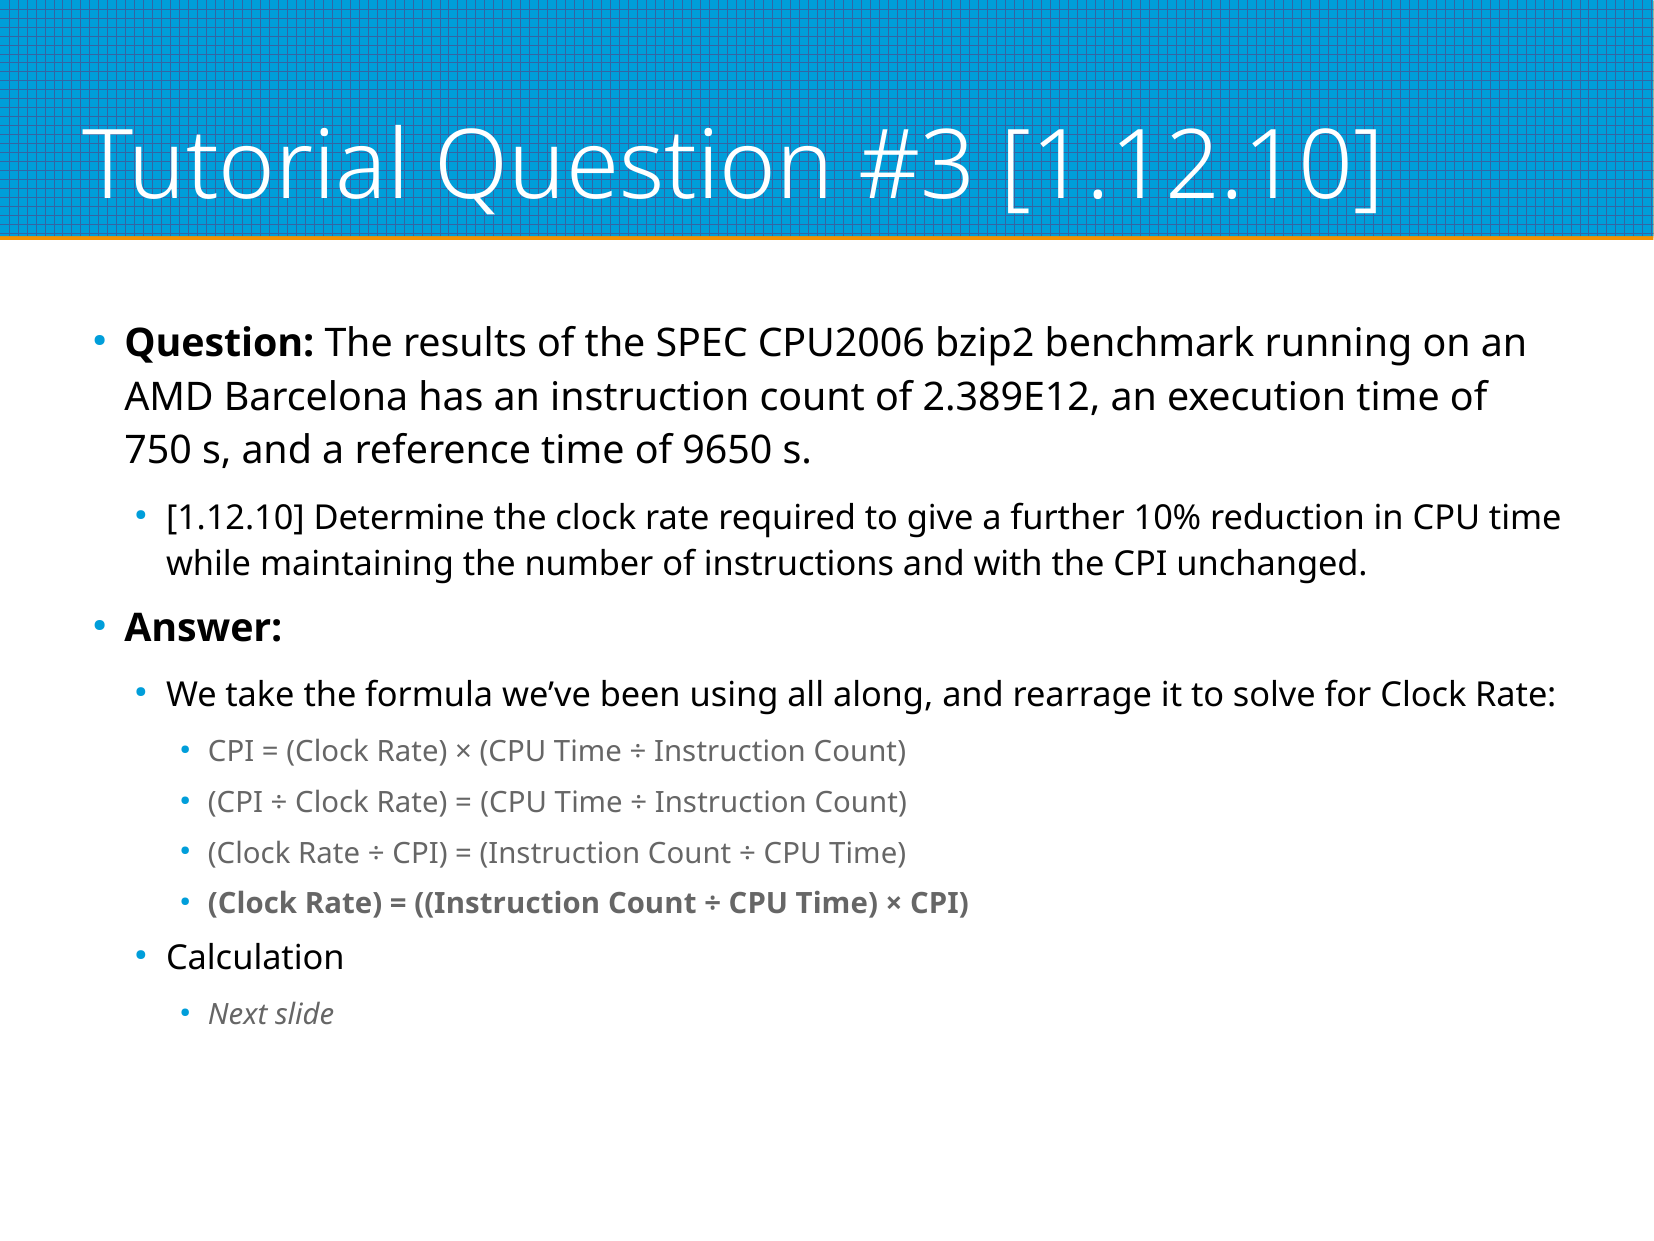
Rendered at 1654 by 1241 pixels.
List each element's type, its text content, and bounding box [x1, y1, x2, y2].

list Question: The results of the SPEC CPU2006 bzip2 benchmark running on an AMD Barcelona has an instruction count of 2.389E12, an execution time of 750 s, and a reference time of 9650 s. [1.12.10] Determine the clock rate required to give a further 10% reduction in CPU time while maintaining the number of instructions and with the CPI unchanged. Answer: We take the formula we’ve been using all along, and rearrage it to solve for Clock Rate: CPI = (Clock Rate) × (CPU Time ÷ Instruction Count) (CPI ÷ Clock Rate) = (CPU Time ÷ Instruction Count) (Clock Rate ÷ CPI) = (Instruction Count ÷ CPU Time) (Clock Rate) = ((Instruction Count ÷ CPU Time) × CPI) Calculation Next slide [82, 314, 1563, 1081]
title Tutorial Question #3 [1.12.10] [82, 19, 1571, 227]
